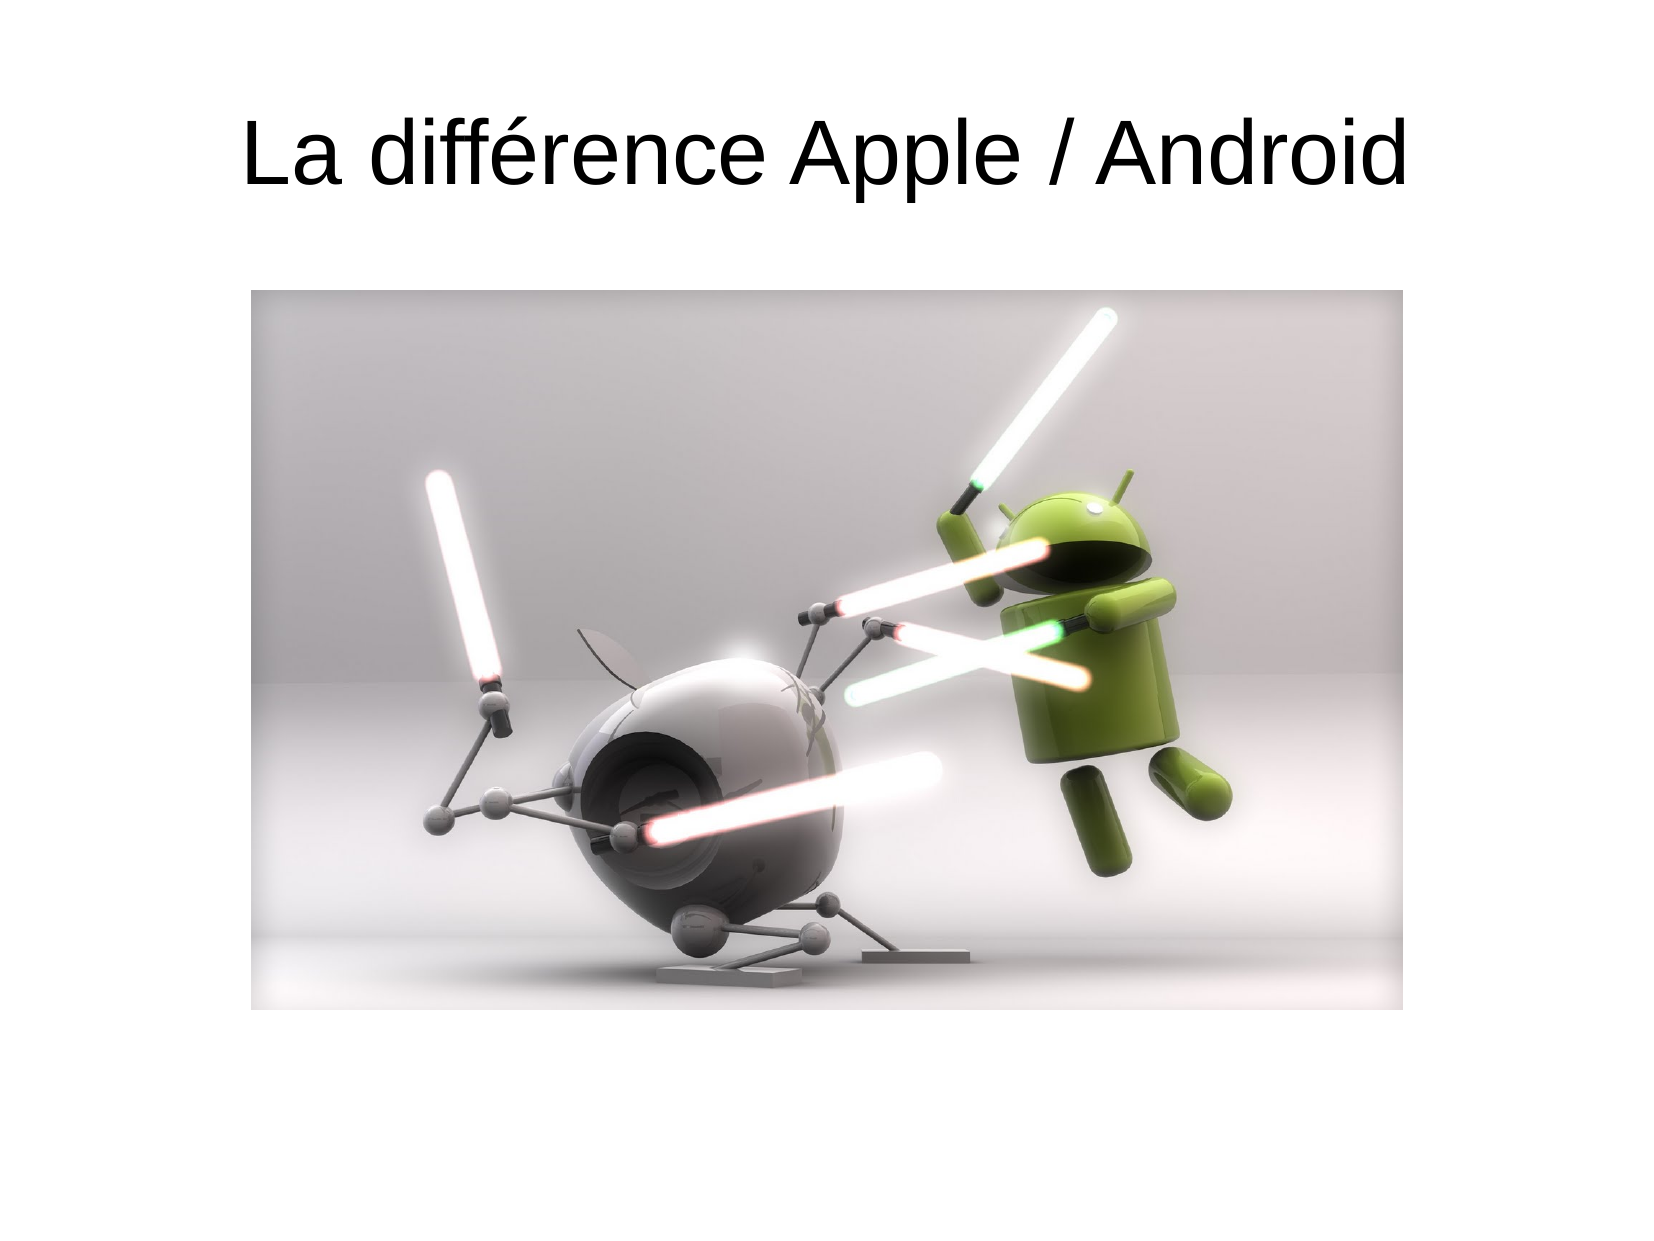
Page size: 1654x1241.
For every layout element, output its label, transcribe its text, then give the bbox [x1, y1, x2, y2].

title La différence Apple / Android [82, 49, 1571, 257]
picture [251, 290, 1403, 1010]
